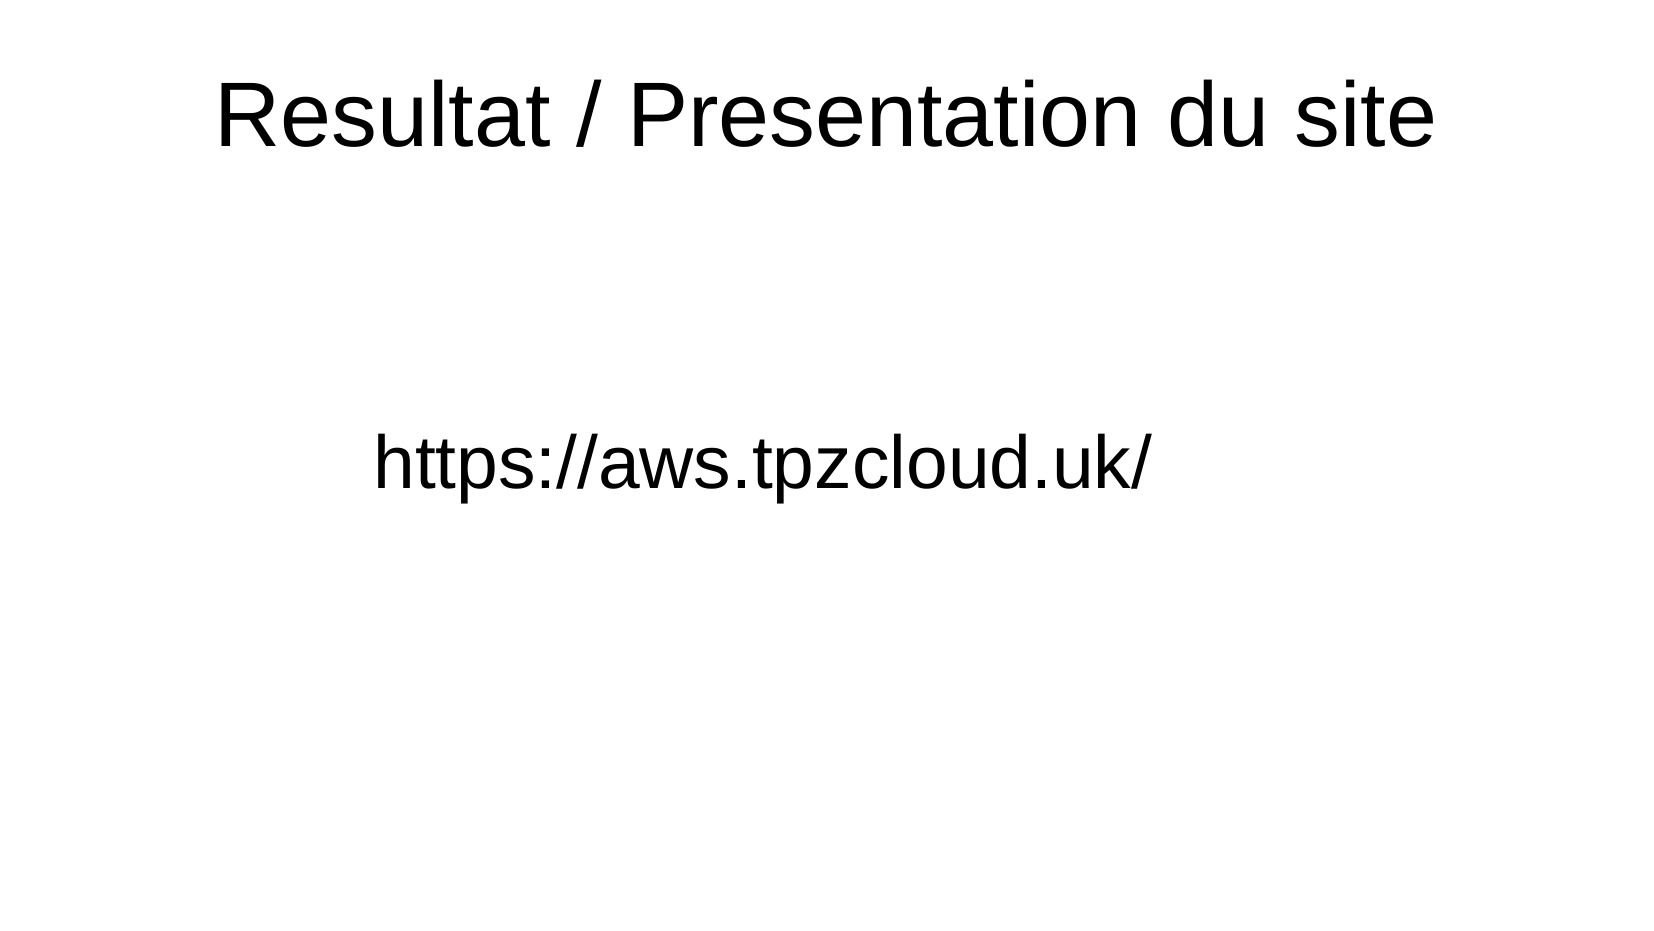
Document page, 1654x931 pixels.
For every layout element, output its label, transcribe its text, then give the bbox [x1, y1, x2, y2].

text_box Resultat / Presentation du site [82, 37, 1571, 193]
text_box https://aws.tpzcloud.uk/ [358, 413, 1300, 599]
